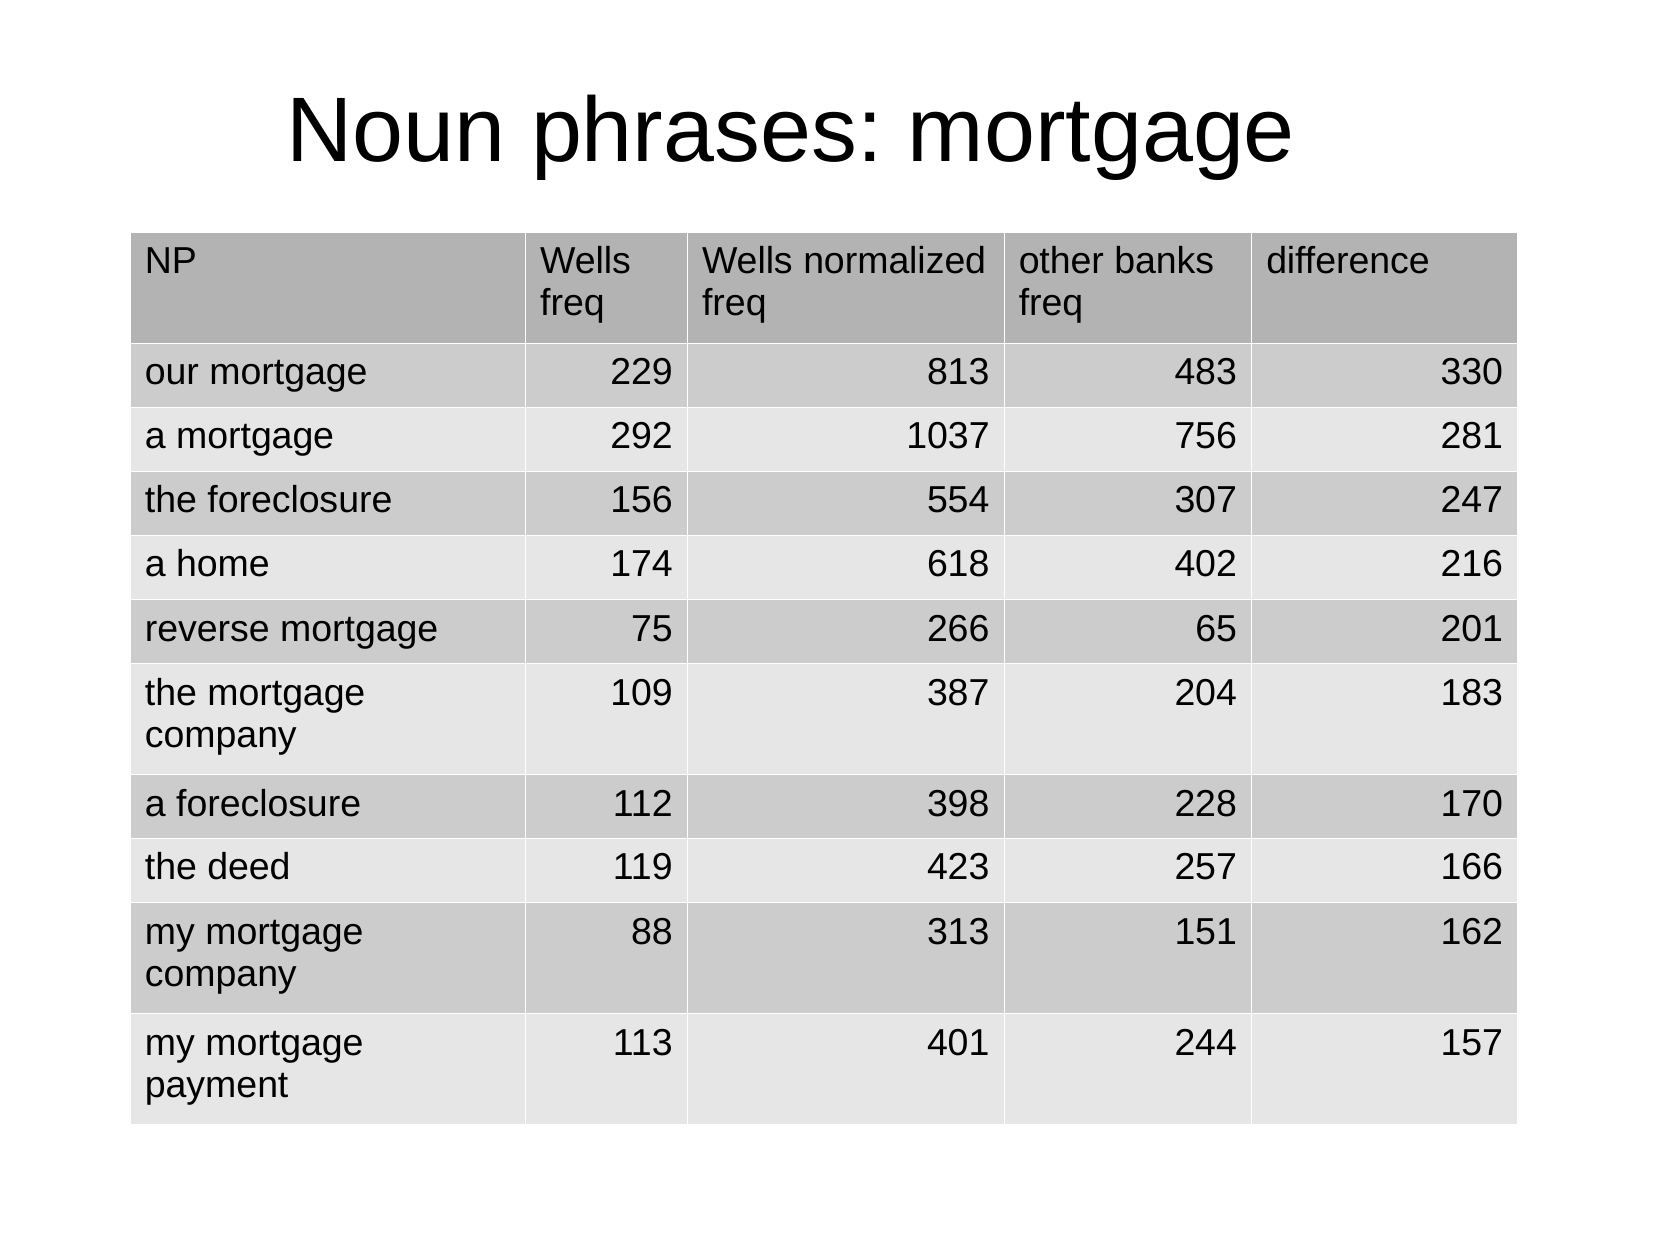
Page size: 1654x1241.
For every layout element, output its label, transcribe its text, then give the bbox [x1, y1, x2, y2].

table_cell 156 [526, 472, 687, 535]
table_cell 247 [1252, 472, 1517, 535]
table_cell a home [131, 536, 525, 599]
table_cell 281 [1252, 408, 1517, 471]
table_cell 166 [1252, 839, 1517, 902]
table_header Wells normalized freq [688, 233, 1004, 343]
table_cell 398 [688, 775, 1004, 838]
table_cell reverse mortgage [131, 600, 525, 663]
table_cell 229 [526, 344, 687, 407]
table_cell 756 [1005, 408, 1251, 471]
table_cell 257 [1005, 839, 1251, 902]
table_cell 174 [526, 536, 687, 599]
table_cell 109 [526, 664, 687, 774]
table_cell a foreclosure [131, 775, 525, 838]
table_cell 266 [688, 600, 1004, 663]
table_cell 88 [526, 903, 687, 1013]
table_cell 75 [526, 600, 687, 663]
table_header Wells freq [526, 233, 687, 343]
table_cell 201 [1252, 600, 1517, 663]
table_cell my mortgage company [131, 903, 525, 1013]
title Noun phrases: mortgage [82, 49, 1501, 211]
table_cell 162 [1252, 903, 1517, 1013]
table_cell 483 [1005, 344, 1251, 407]
table_cell 183 [1252, 664, 1517, 774]
table_cell 119 [526, 839, 687, 902]
table_header NP [131, 233, 525, 343]
table_cell 423 [688, 839, 1004, 902]
table_cell my mortgage payment [131, 1014, 525, 1124]
table_cell 554 [688, 472, 1004, 535]
table_cell 387 [688, 664, 1004, 774]
table_cell 402 [1005, 536, 1251, 599]
table_cell 330 [1252, 344, 1517, 407]
table_cell 618 [688, 536, 1004, 599]
table_cell 813 [688, 344, 1004, 407]
table_cell 228 [1005, 775, 1251, 838]
table_cell the foreclosure [131, 472, 525, 535]
table_cell 204 [1005, 664, 1251, 774]
table_header difference [1252, 233, 1517, 343]
table_header other banks freq [1005, 233, 1251, 343]
table_cell 307 [1005, 472, 1251, 535]
table_cell a mortgage [131, 408, 525, 471]
table_cell 157 [1252, 1014, 1517, 1124]
table_cell our mortgage [131, 344, 525, 407]
table_cell the mortgage company [131, 664, 525, 774]
table_cell 313 [688, 903, 1004, 1013]
table_cell 292 [526, 408, 687, 471]
table_cell 170 [1252, 775, 1517, 838]
table_cell 113 [526, 1014, 687, 1124]
table_cell 244 [1005, 1014, 1251, 1124]
table_cell 112 [526, 775, 687, 838]
table_cell the deed [131, 839, 525, 902]
table_cell 151 [1005, 903, 1251, 1013]
table_cell 65 [1005, 600, 1251, 663]
table_cell 1037 [688, 408, 1004, 471]
table_cell 401 [688, 1014, 1004, 1124]
table_cell 216 [1252, 536, 1517, 599]
